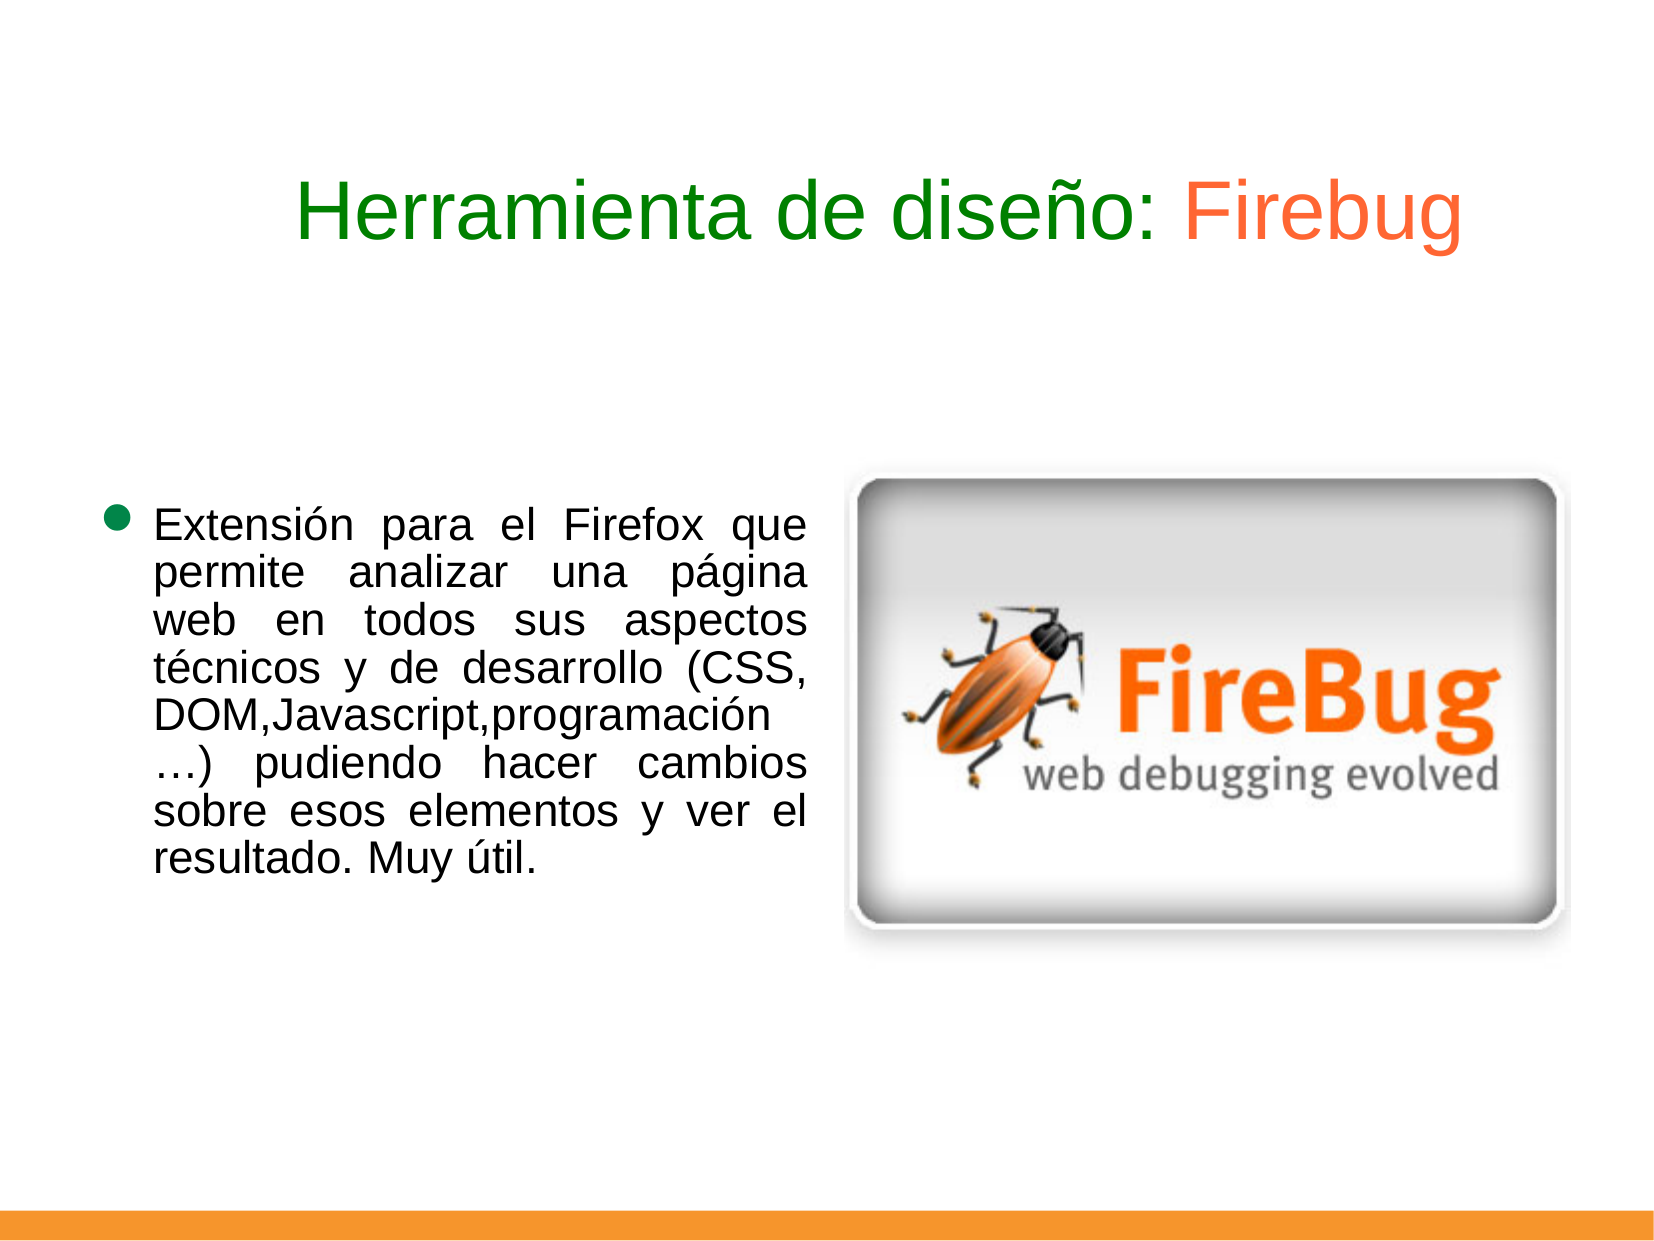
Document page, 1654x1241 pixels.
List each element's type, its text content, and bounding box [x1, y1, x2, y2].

picture [844, 457, 1571, 976]
list Extensión para el Firefox que permite analizar una página web en todos sus aspectos técnicos y de desarrollo (CSS, DOM,Javascript,programación…) pudiendo hacer cambios sobre esos elementos y ver el resultado. Muy útil. [82, 501, 809, 1109]
title Herramienta de diseño: Firebug [64, 111, 1553, 317]
